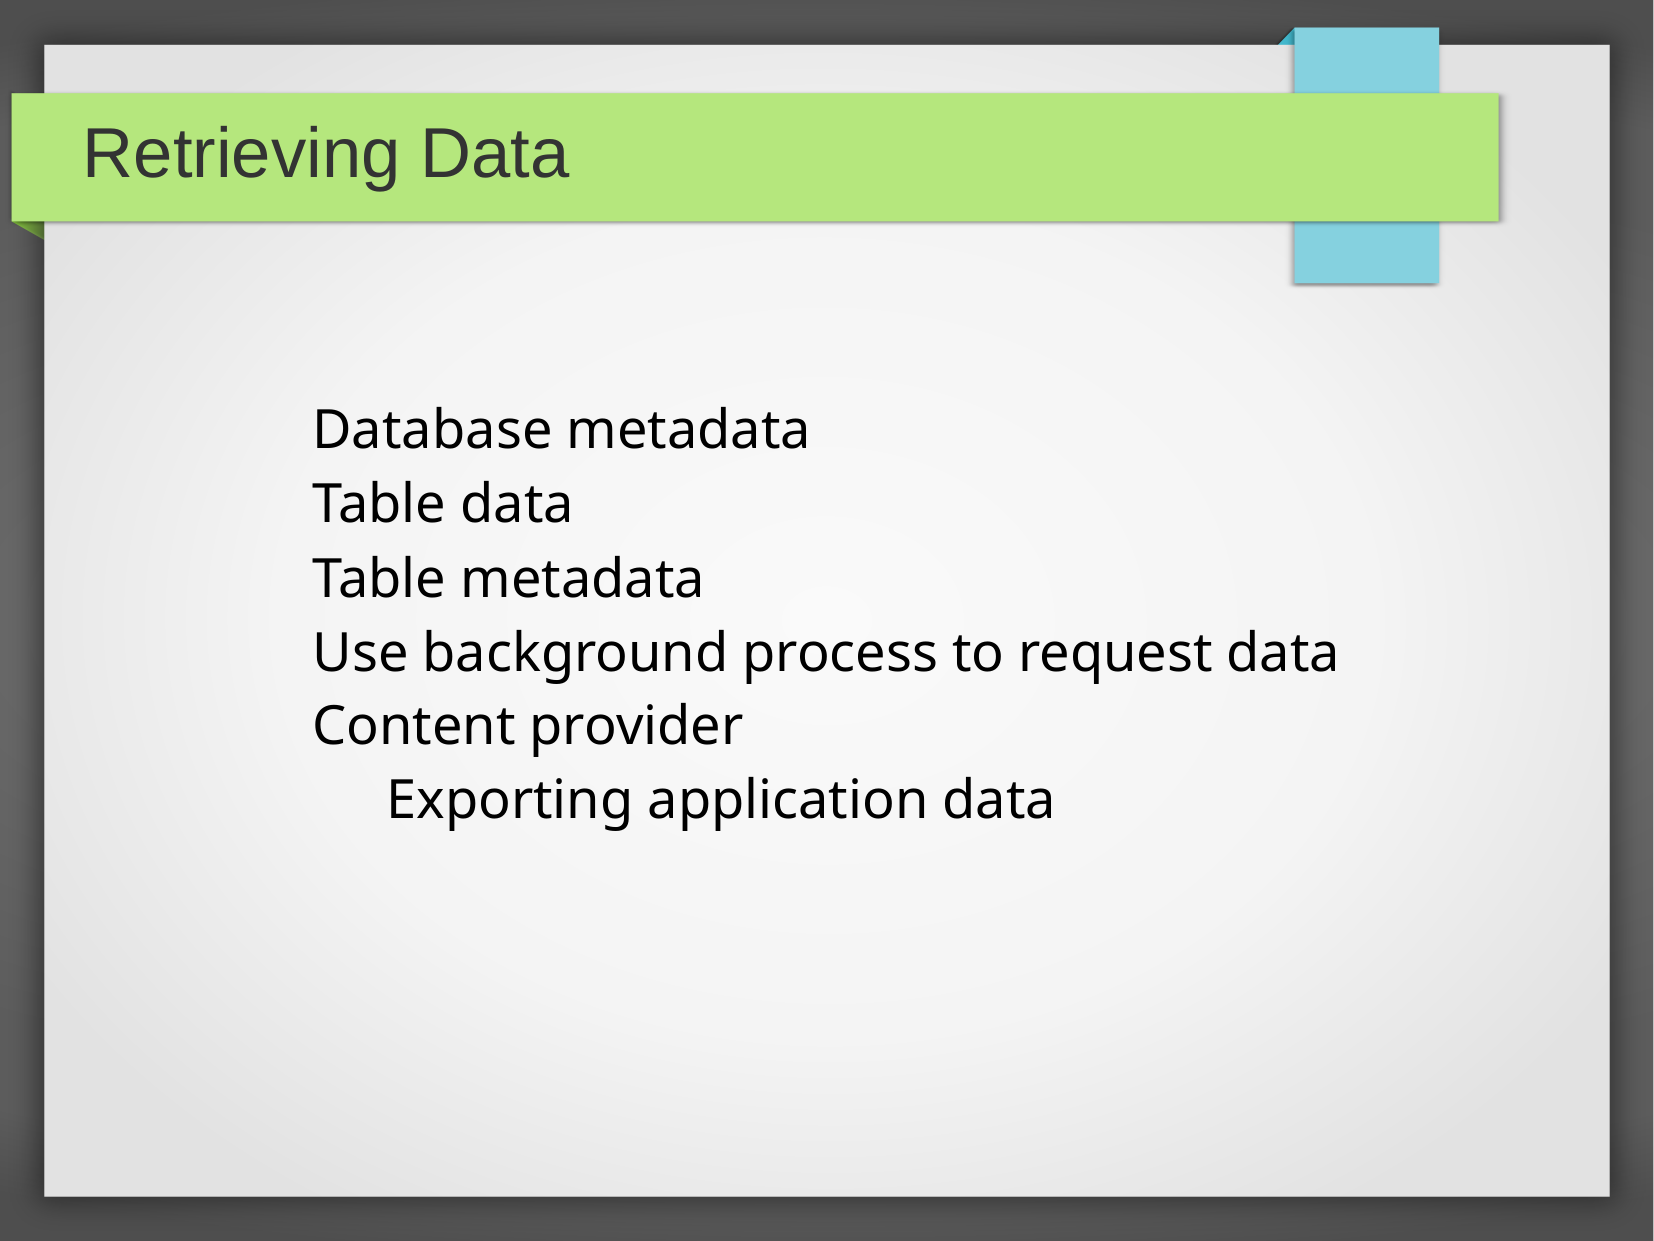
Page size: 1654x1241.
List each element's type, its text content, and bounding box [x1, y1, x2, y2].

title Retrieving Data [82, 49, 1571, 257]
text_box Database metadata Table data Table metadata Use background process to request data Content provider Exporting application data [82, 290, 1571, 1010]
picture [0, 0, 1654, 1241]
